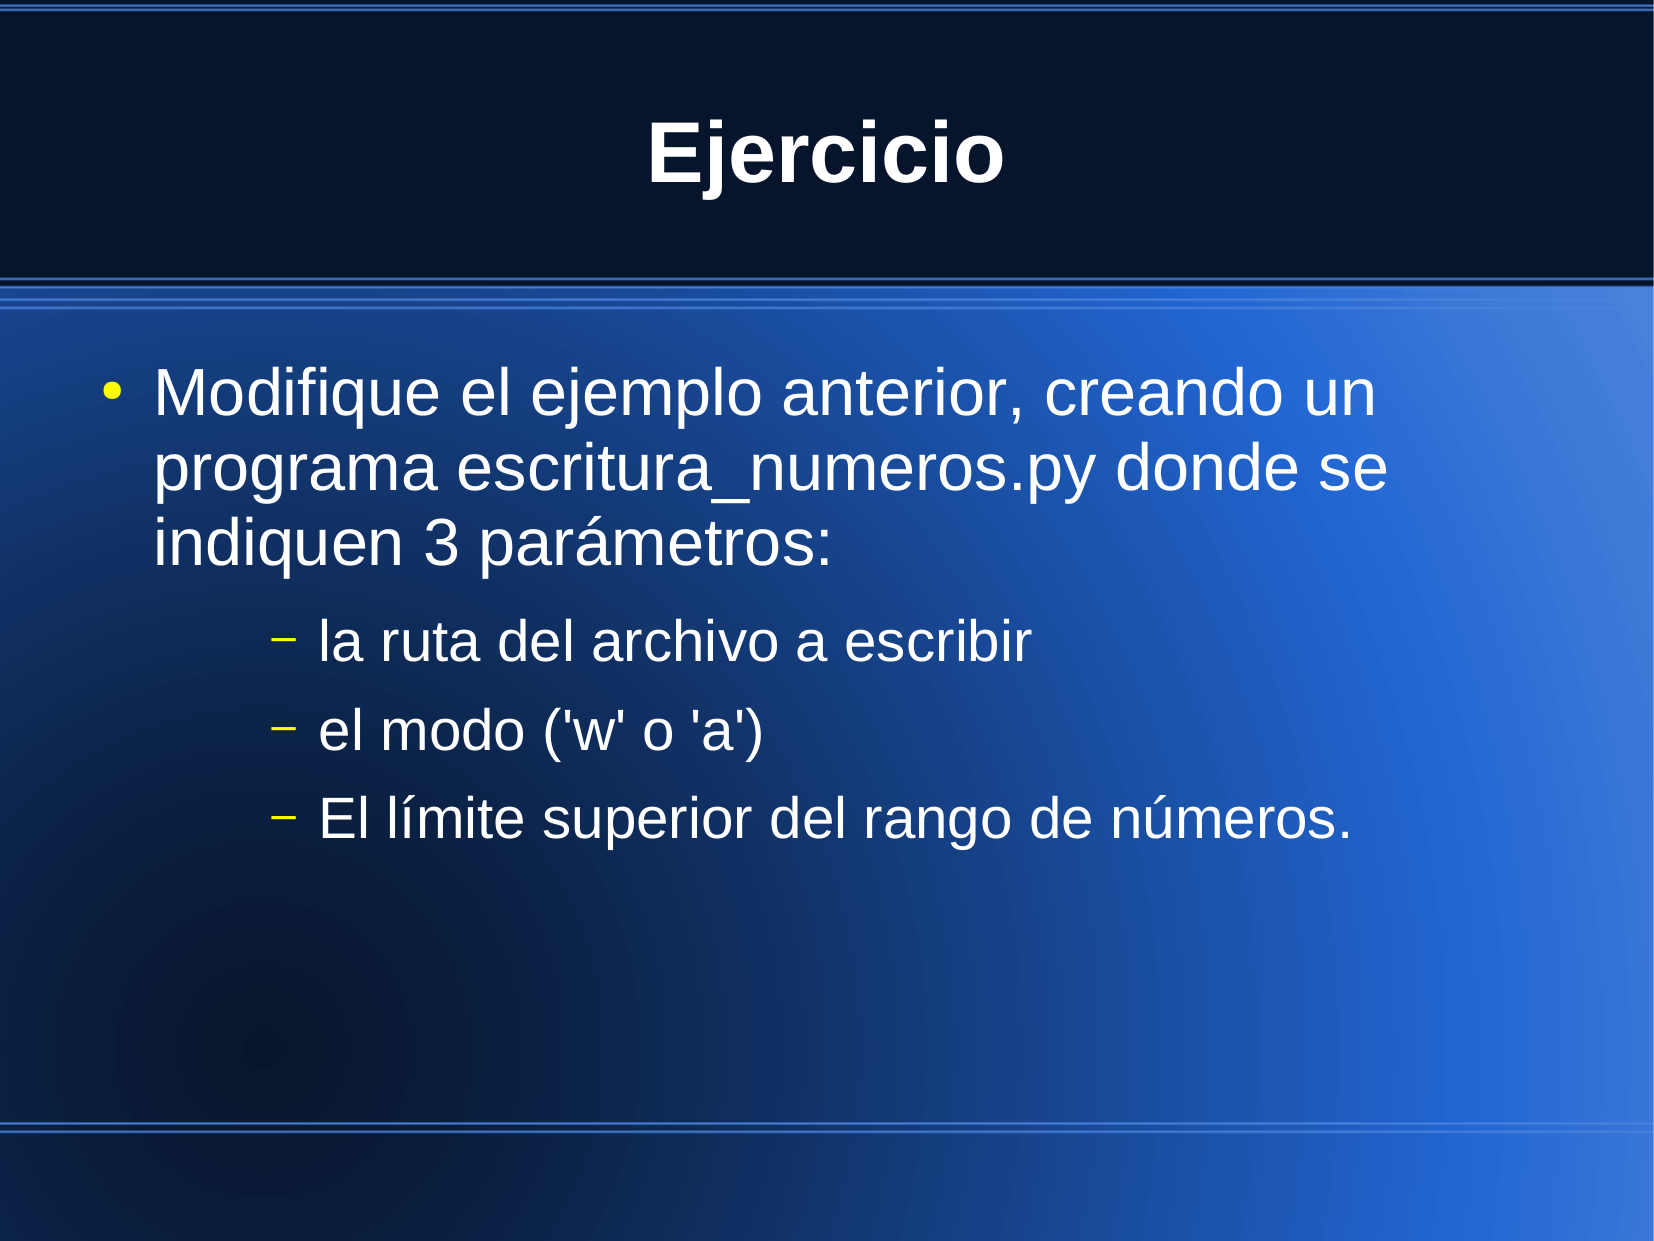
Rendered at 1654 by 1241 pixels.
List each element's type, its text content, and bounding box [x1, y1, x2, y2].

title Ejercicio [82, 49, 1571, 257]
list Modifique el ejemplo anterior, creando un programa escritura_numeros.py donde se indiquen 3 parámetros: la ruta del archivo a escribir el modo ('w' o 'a') El límite superior del rango de números. [82, 355, 1571, 1075]
picture [0, 0, 1654, 1241]
